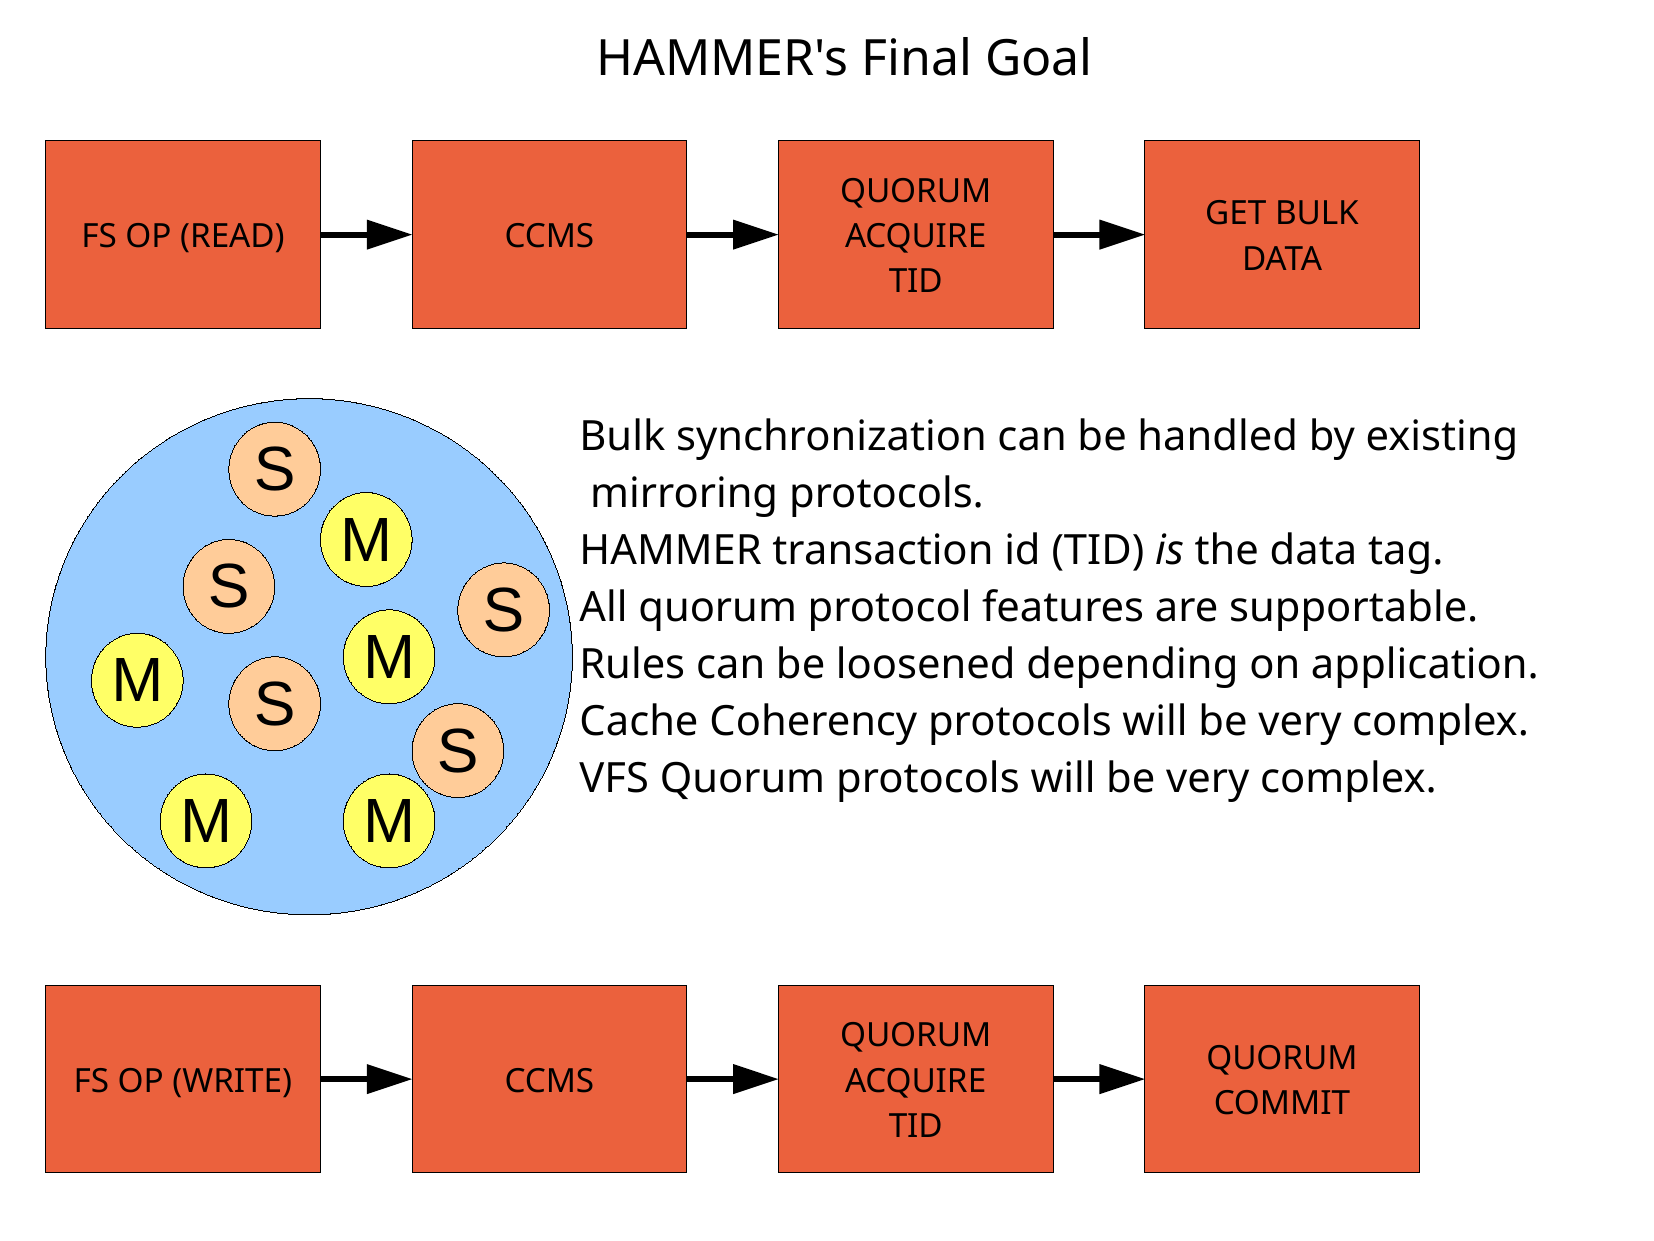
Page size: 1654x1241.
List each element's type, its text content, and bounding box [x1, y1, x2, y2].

text_box QUORUM ACQUIRE TID [778, 140, 1054, 329]
text_box M [343, 609, 435, 704]
text_box FS OP (WRITE) [45, 985, 321, 1173]
text_box QUORUM COMMIT [1144, 985, 1420, 1173]
text_box S [183, 539, 275, 634]
text_box CCMS [412, 140, 687, 329]
text_box Bulk synchronization can be handled by existing mirroring protocols. HAMMER transaction id (TID) is the data tag. All quorum protocol features are supportable. Rules can be loosened depending on application. Cache Coherency protocols will be very complex. VFS Quorum protocols will be very complex. [564, 398, 1654, 887]
text_box HAMMER's Final Goal [114, 9, 1575, 104]
text_box M [160, 773, 252, 868]
text_box M [320, 492, 413, 587]
text_box FS OP (READ) [45, 140, 321, 329]
text_box S [412, 703, 504, 798]
text_box S [457, 562, 550, 657]
text_box [45, 398, 564, 915]
text_box S [228, 422, 321, 517]
text_box M [91, 633, 184, 728]
text_box CCMS [412, 985, 687, 1173]
text_box S [228, 656, 321, 751]
text_box GET BULK DATA [1144, 140, 1420, 329]
text_box QUORUM ACQUIRE TID [778, 985, 1054, 1173]
